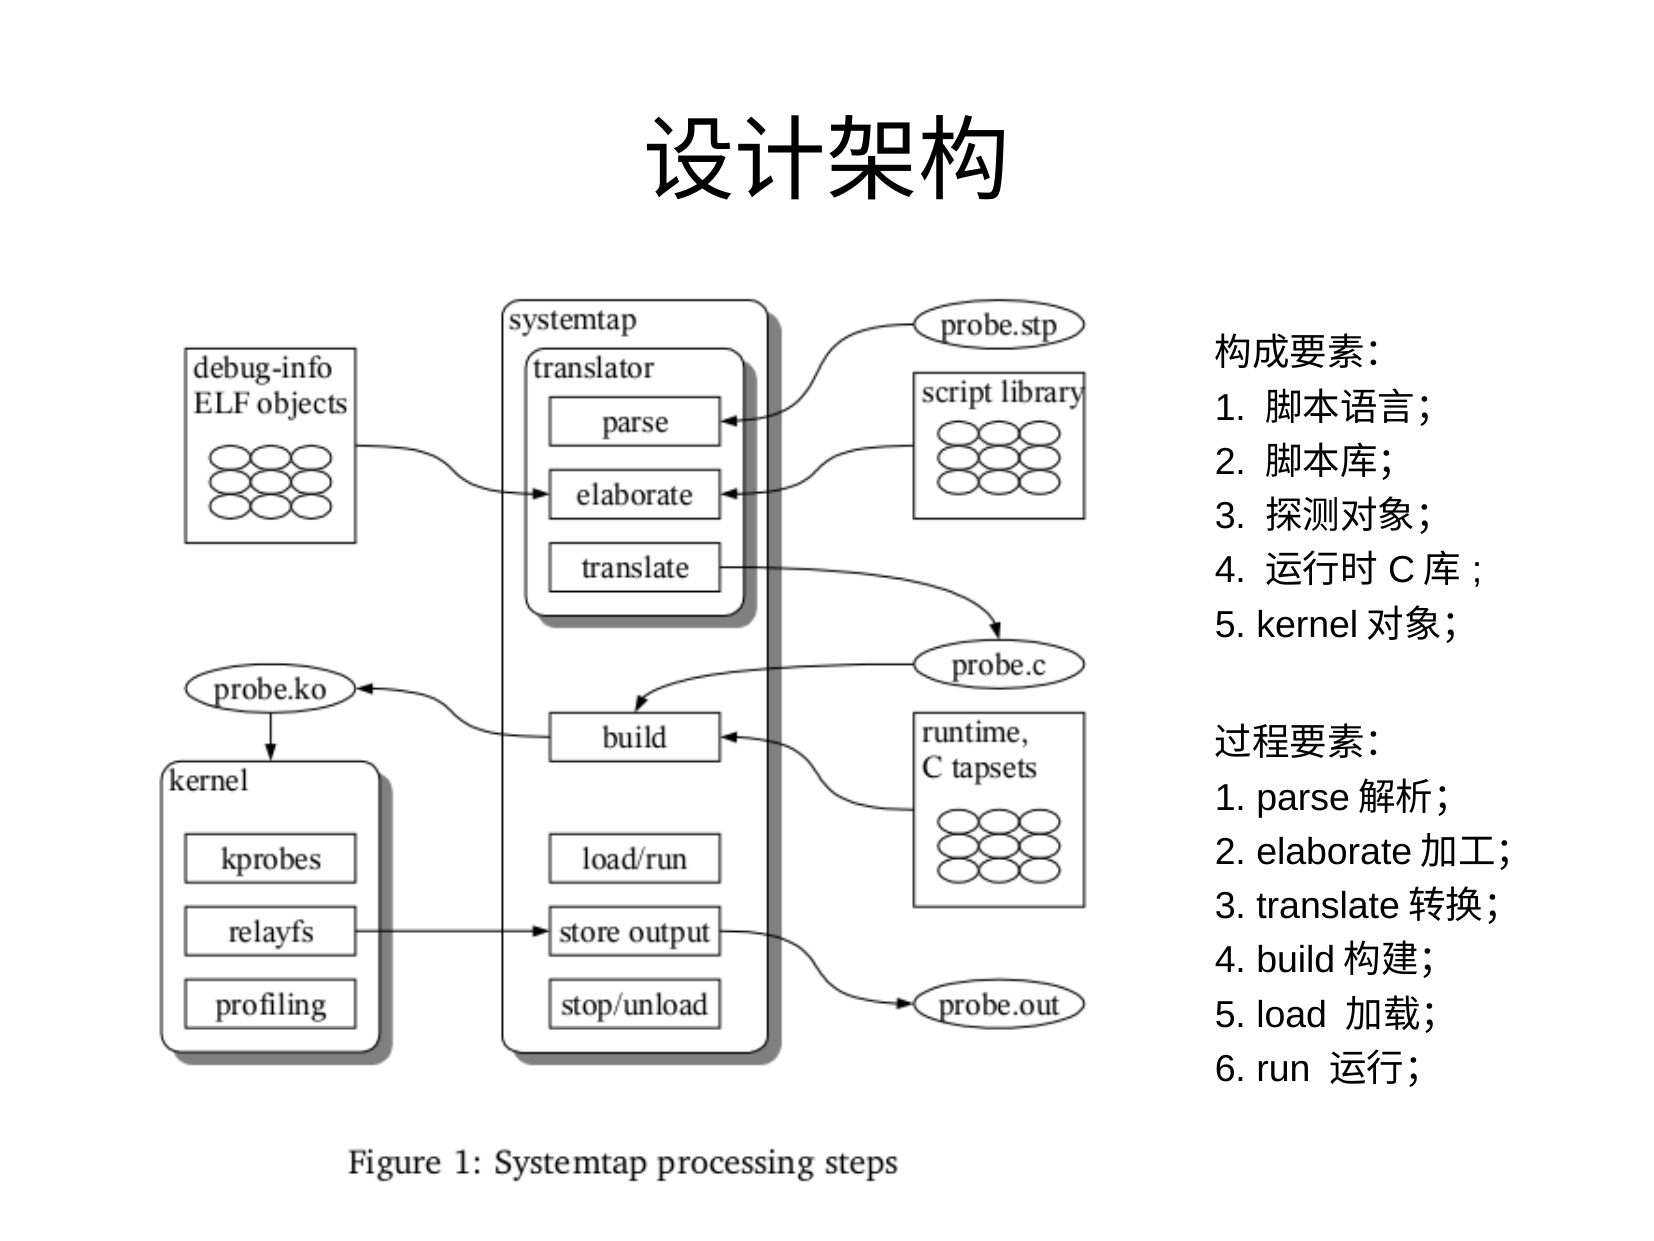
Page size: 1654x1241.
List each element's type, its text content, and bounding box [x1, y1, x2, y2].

title 设计架构 [82, 49, 1571, 257]
picture [130, 266, 1141, 1201]
text_box 过程要素： 1. parse解析； 2. elaborate加工； 3. translate转换； 4. build构建； 5. load 加载； 6. run 运行； [1200, 704, 1621, 1065]
text_box 构成要素： 1. 脚本语言； 2. 脚本库； 3. 探测对象； 4. 运行时C库; 5. kernel对象； [1200, 315, 1621, 626]
